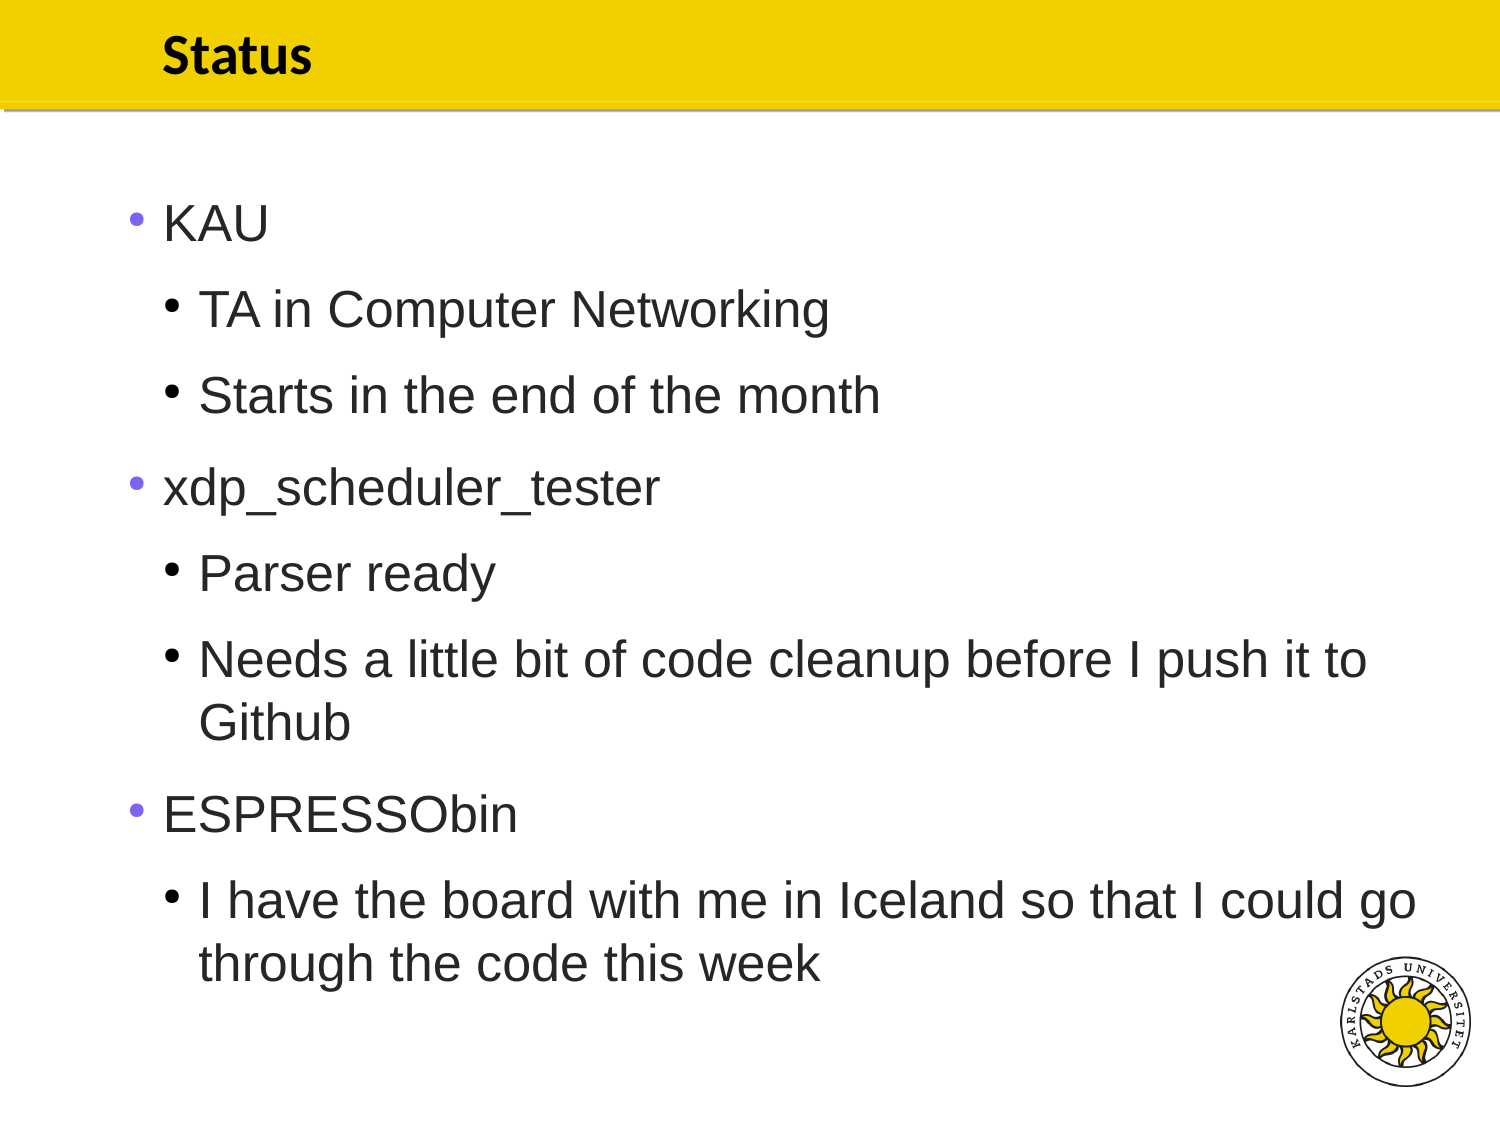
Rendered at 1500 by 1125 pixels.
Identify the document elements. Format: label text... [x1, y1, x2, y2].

title Status [112, 0, 1388, 90]
list KAU TA in Computer Networking Starts in the end of the month xdp_scheduler_tester Parser ready Needs a little bit of code cleanup before I push it to Github ESPRESSObin I have the board with me in Iceland so that I could go through the code this week [112, 90, 1471, 1066]
picture [1340, 1066, 1471, 1095]
